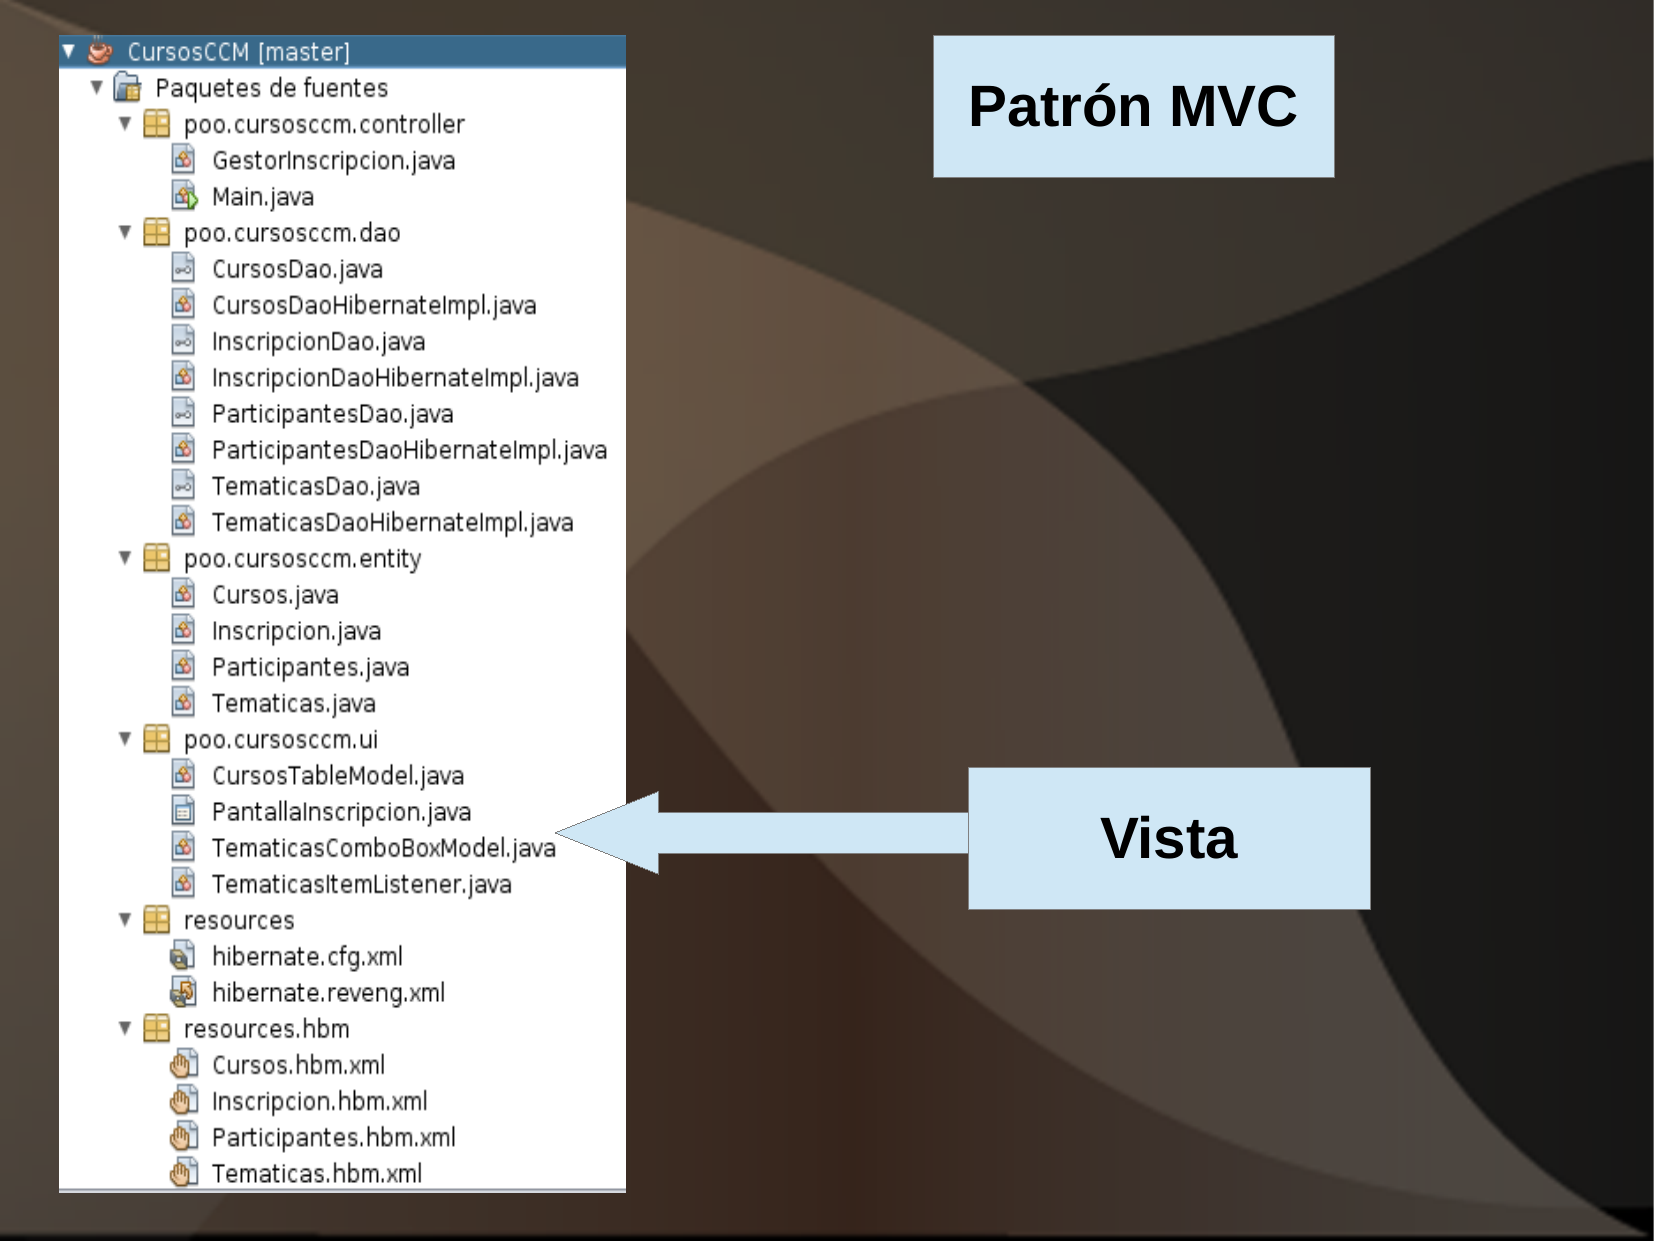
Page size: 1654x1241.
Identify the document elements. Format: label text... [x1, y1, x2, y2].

text_box Vista [968, 767, 1371, 910]
picture [0, 0, 1654, 1241]
text_box Patrón MVC [933, 35, 1335, 178]
text_box [555, 791, 969, 875]
